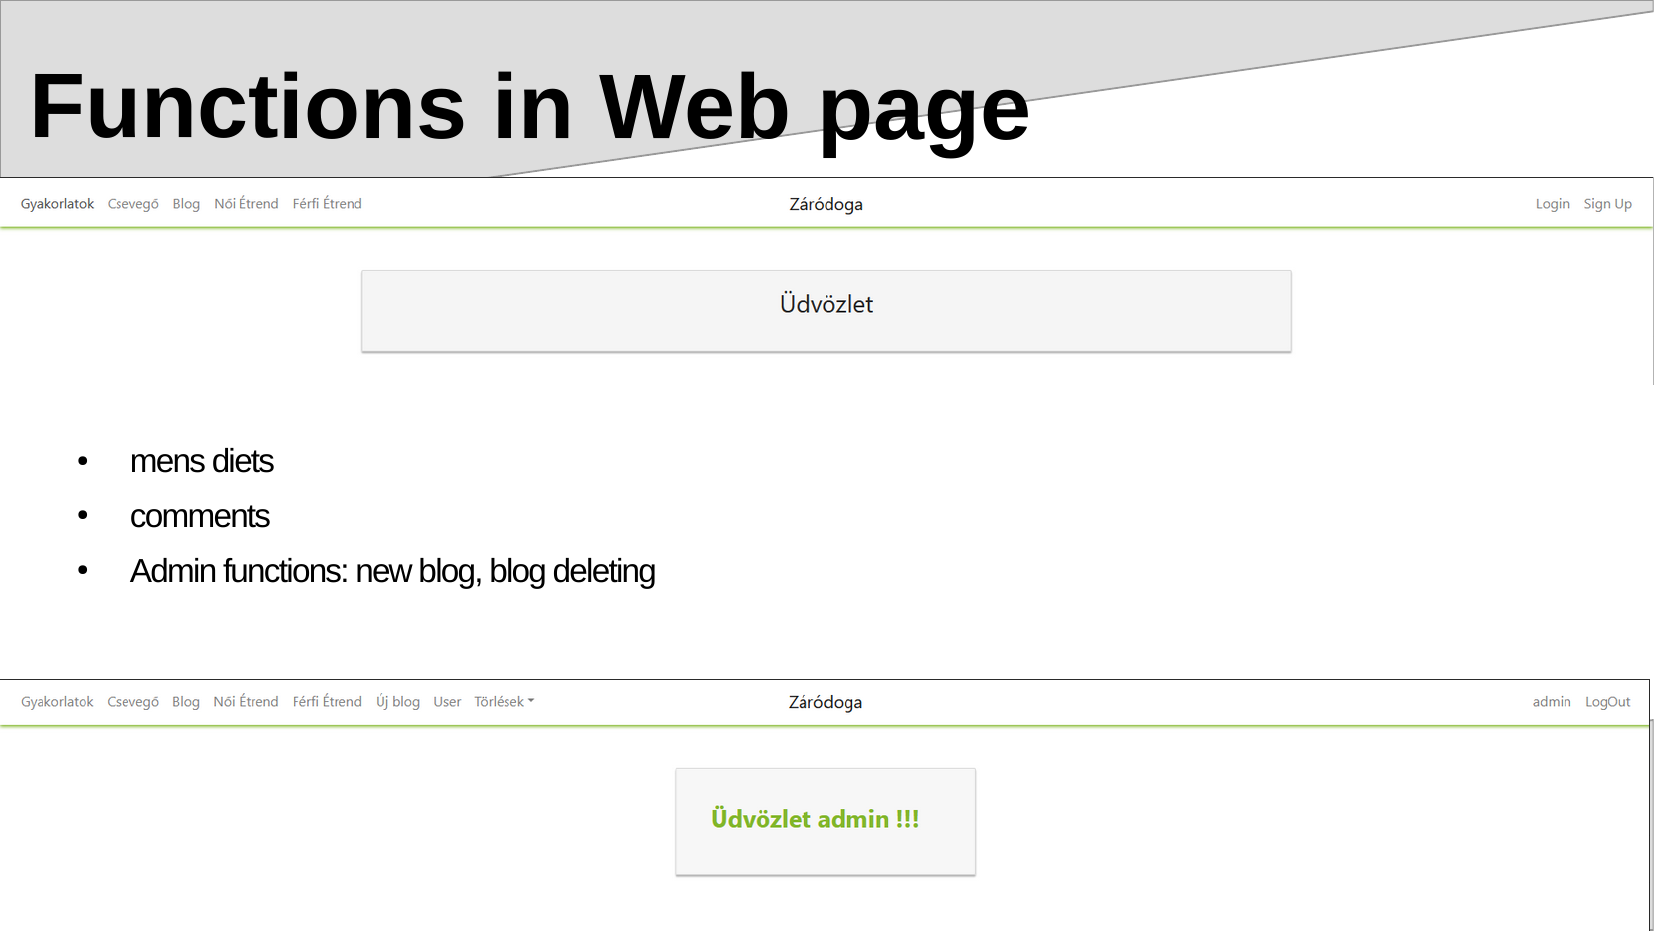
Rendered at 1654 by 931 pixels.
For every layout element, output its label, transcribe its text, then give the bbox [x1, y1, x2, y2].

picture [0, 177, 1654, 385]
title Functions in Web page [29, 0, 1499, 177]
list mens diets comments Admin functions: new blog, blog deleting [59, 442, 1515, 679]
picture [0, 679, 1650, 931]
